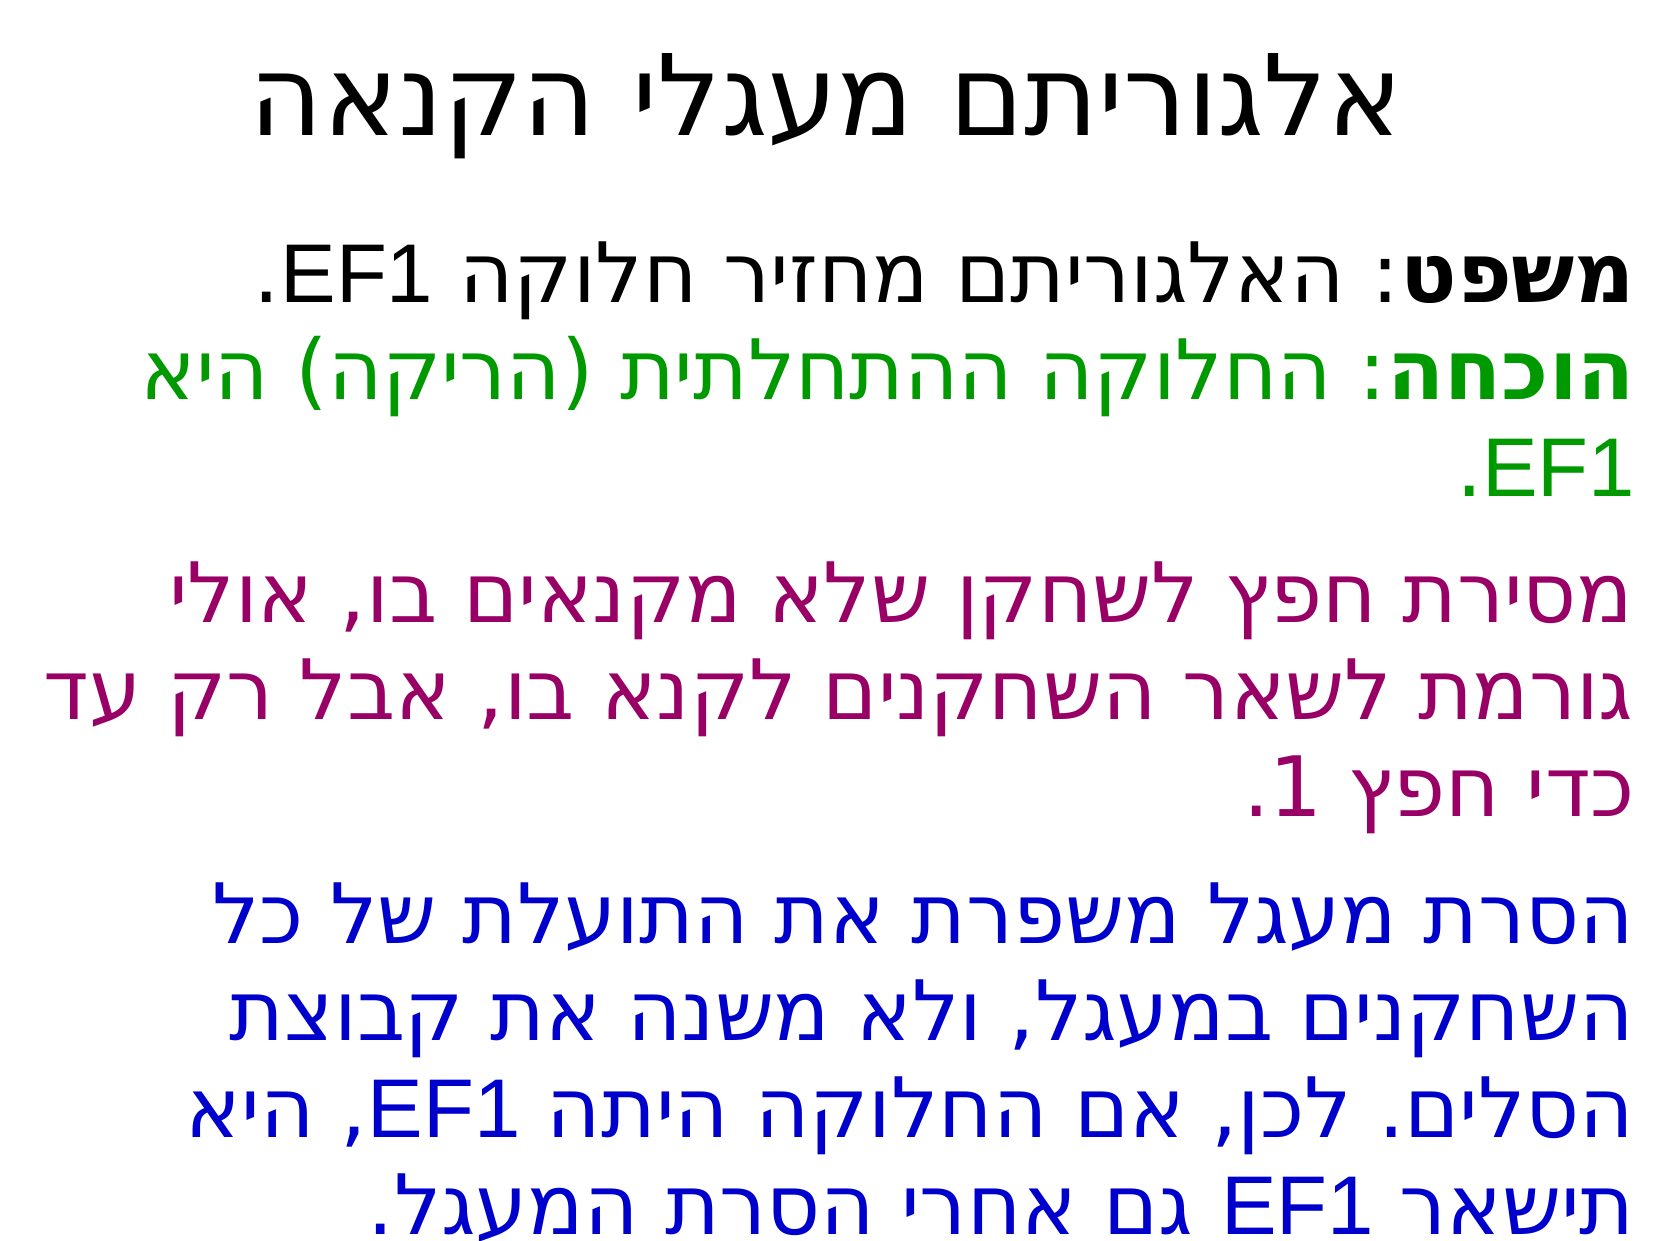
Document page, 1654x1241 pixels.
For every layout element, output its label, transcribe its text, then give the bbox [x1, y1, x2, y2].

title אלגוריתם מעגלי הקנאה [0, 28, 1654, 166]
list משפט: האלגוריתם מחזיר חלוקה EF1. הוכחה: החלוקה ההתחלתית (הריקה) היא EF1. מסירת חפץ לשחקן שלא מקנאים בו, אולי גורמת לשאר השחקנים לקנא בו, אבל רק עד כדי חפץ 1. הסרת מעגל משפרת את התועלת של כל השחקנים במעגל, ולא משנה את קבוצת הסלים. לכן, אם החלוקה היתה EF1, היא תישאר EF1 גם אחרי הסרת המעגל. *** [0, 225, 1636, 1241]
